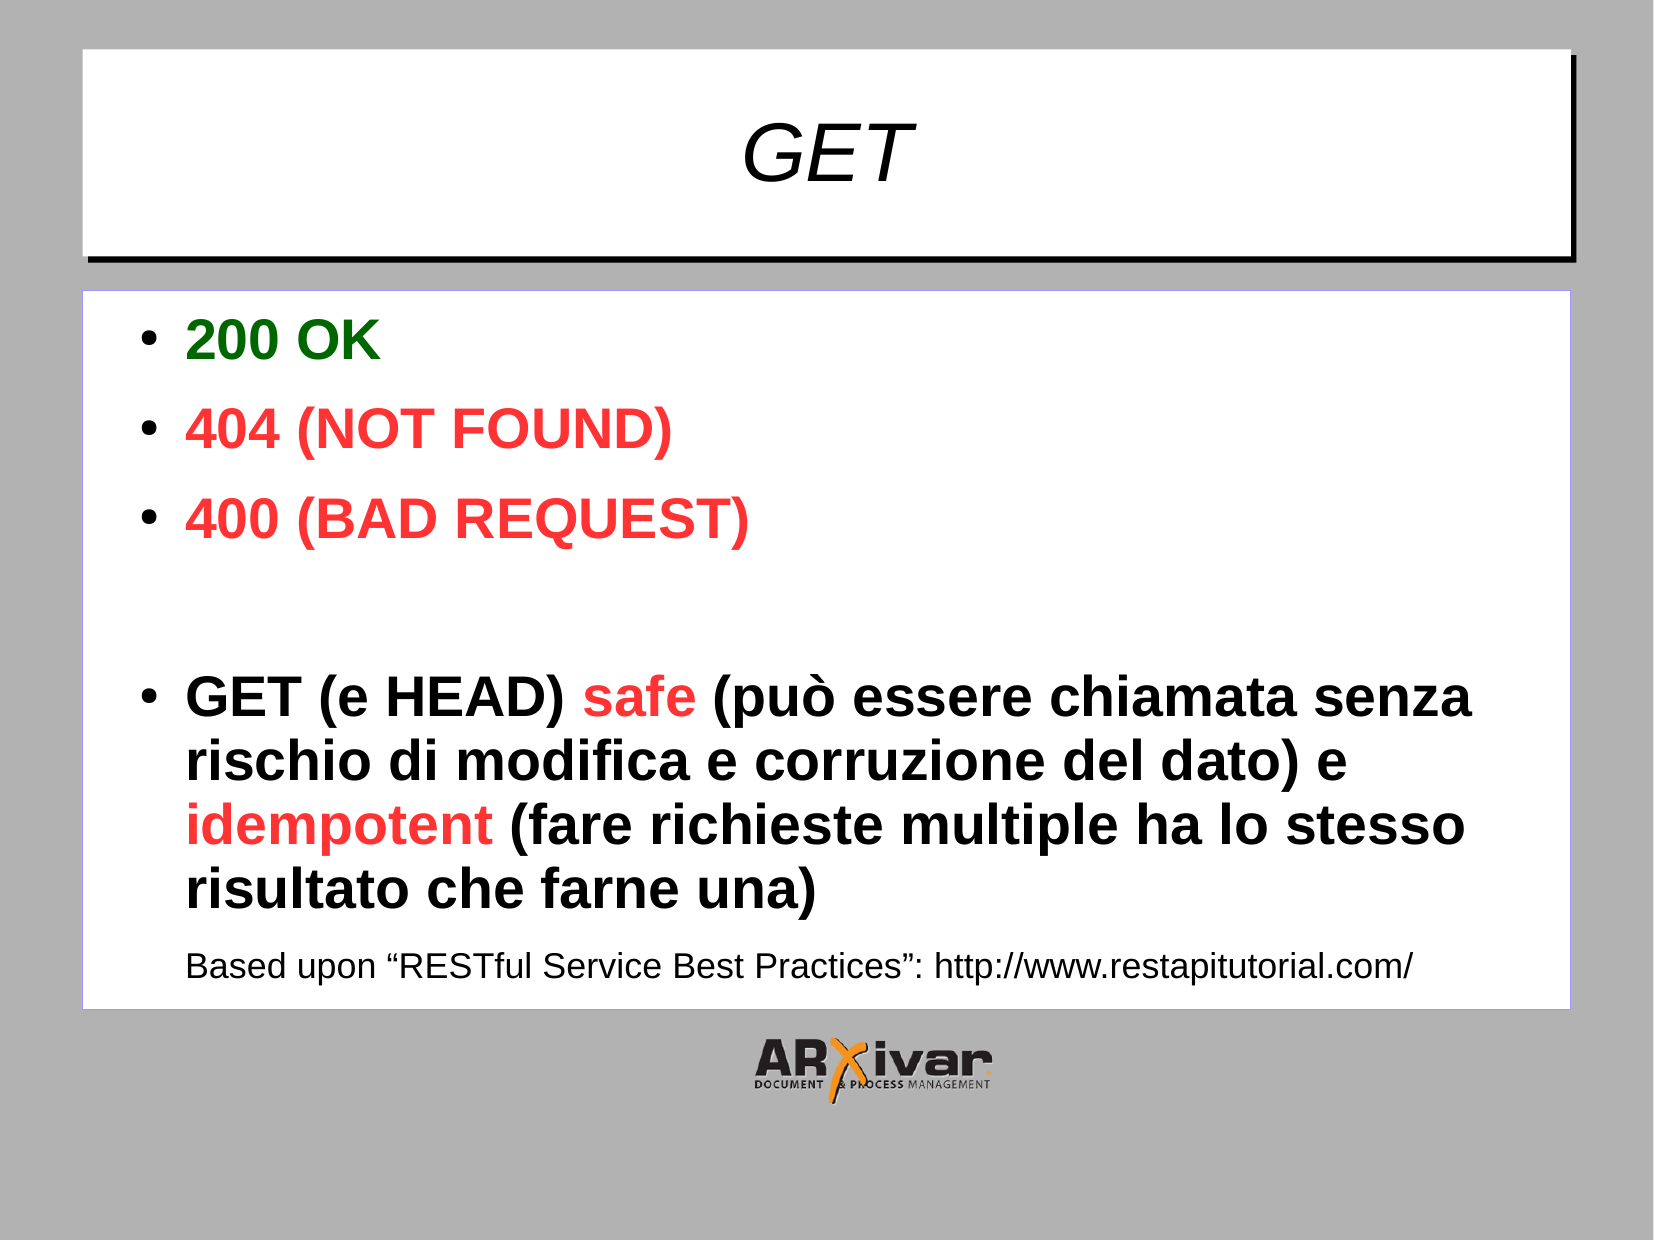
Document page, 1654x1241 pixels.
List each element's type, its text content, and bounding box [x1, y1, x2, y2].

picture [755, 1031, 993, 1111]
title GET [82, 49, 1571, 257]
list 200 OK 404 (NOT FOUND) 400 (BAD REQUEST) GET (e HEAD) safe (può essere chiamata senza rischio di modifica e corruzione del dato) e idempotent (fare richieste multiple ha lo stesso risultato che farne una) Based upon “RESTful Service Best Practices”: http://www.restapitutorial.com/ [82, 290, 1571, 1010]
